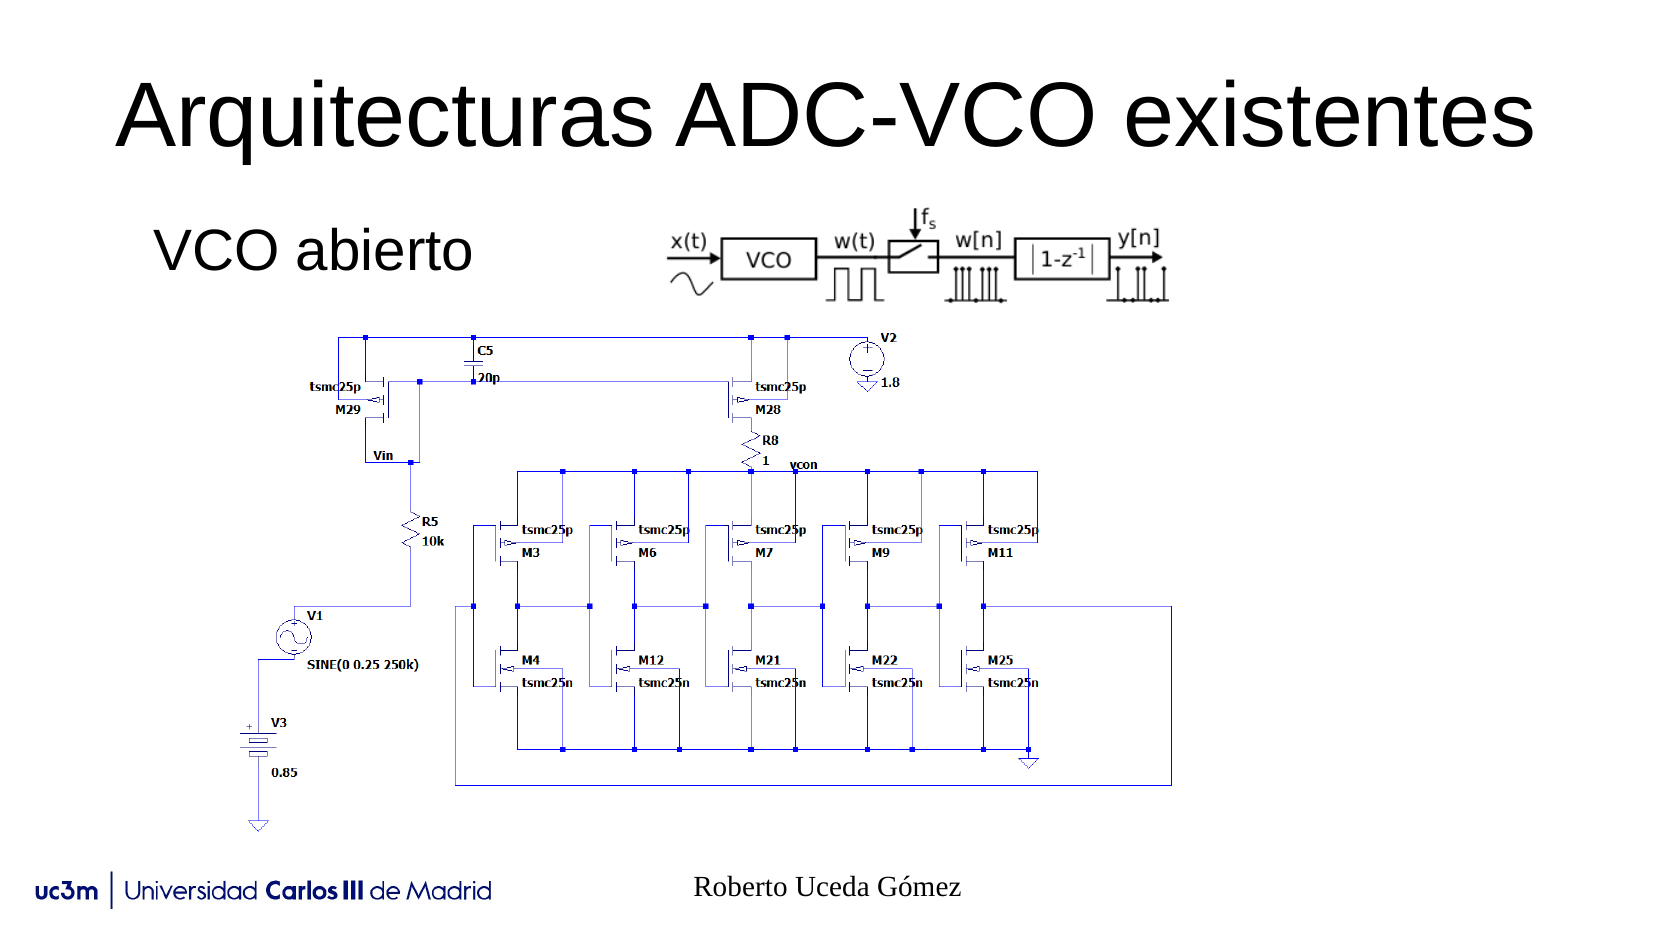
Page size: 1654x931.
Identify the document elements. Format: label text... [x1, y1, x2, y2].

title Arquitecturas ADC-VCO existentes [82, 37, 1571, 193]
list VCO abierto [82, 217, 1571, 758]
picture [660, 189, 1186, 316]
picture [240, 323, 1186, 836]
picture [15, 865, 511, 915]
